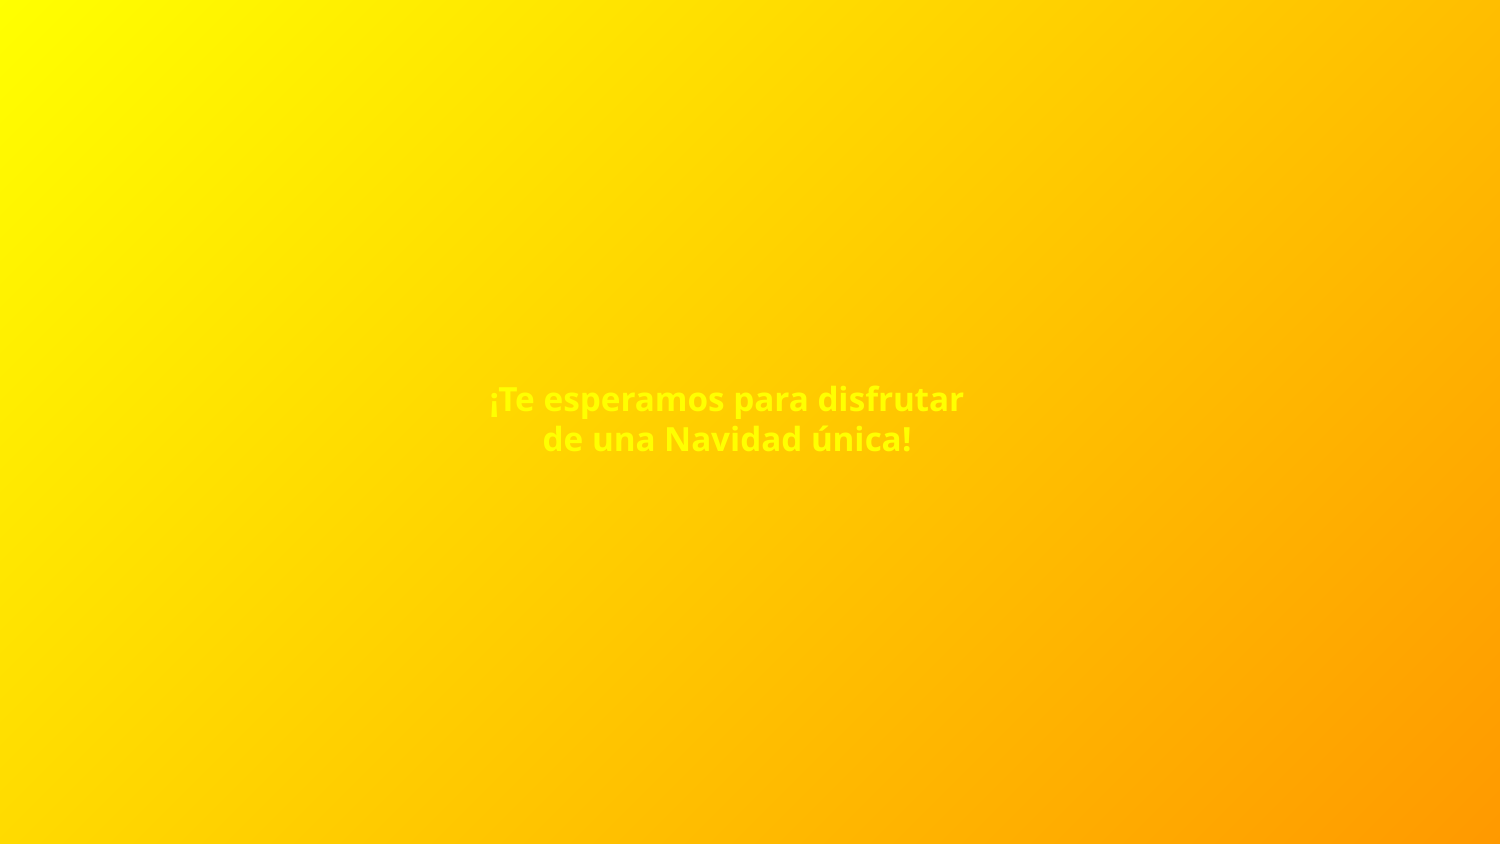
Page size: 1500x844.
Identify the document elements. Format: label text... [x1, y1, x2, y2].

list ¡Te esperamos para disfrutar de una Navidad única! [472, 363, 982, 502]
